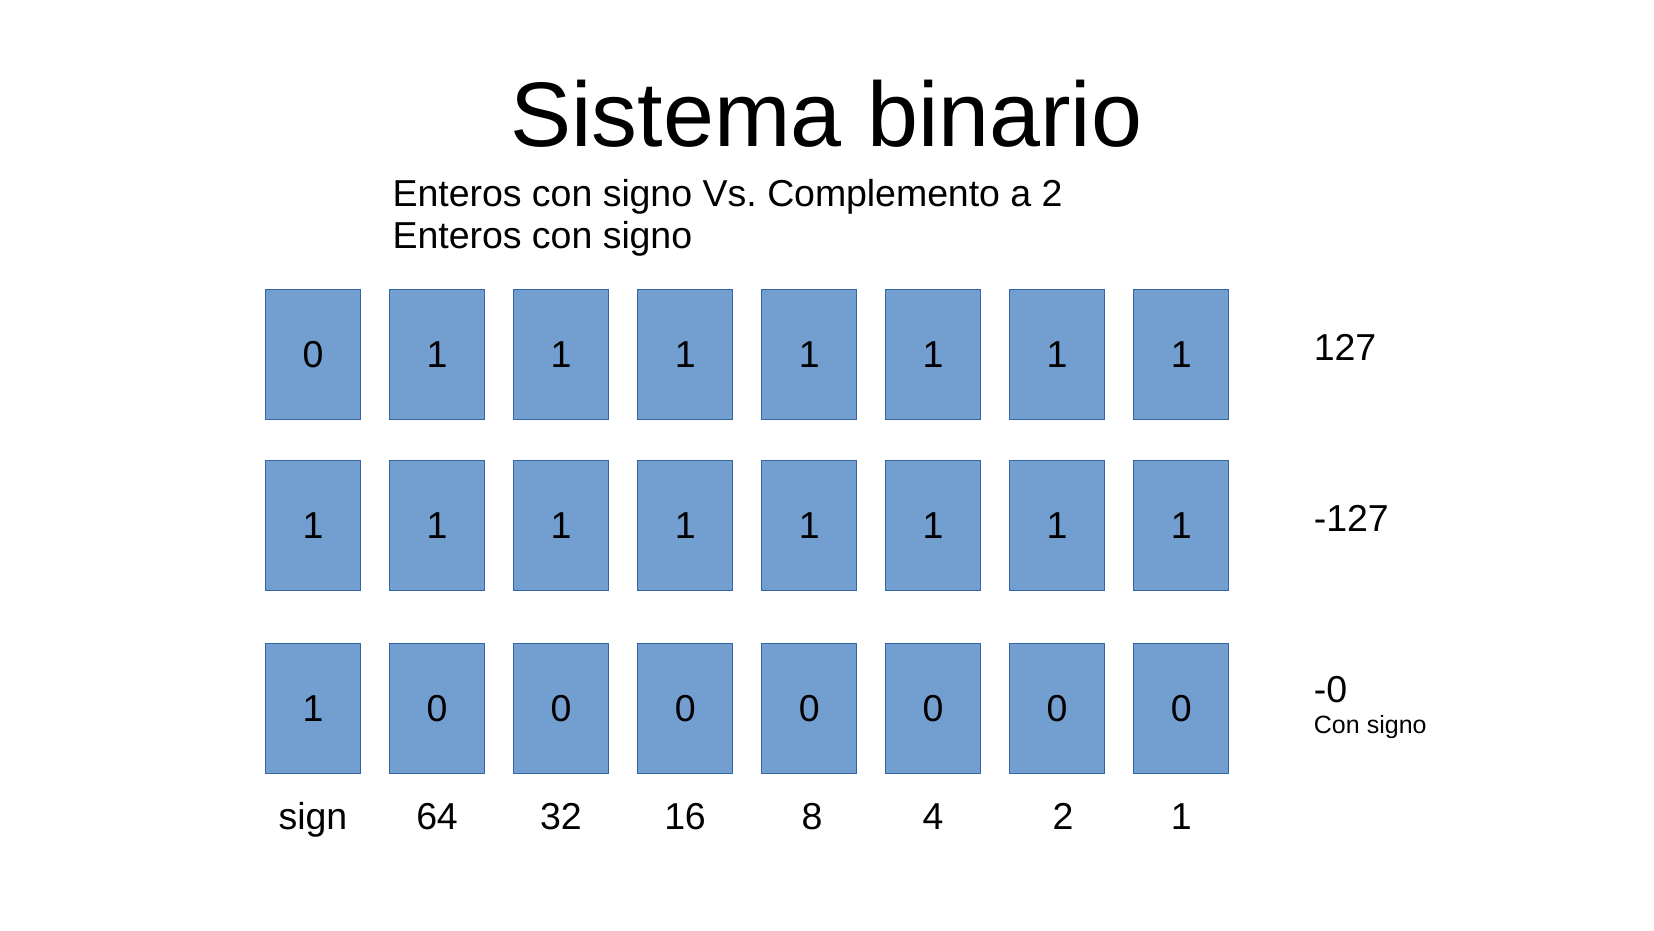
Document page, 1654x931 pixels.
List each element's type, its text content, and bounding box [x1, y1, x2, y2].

text_box 1 [513, 460, 609, 591]
text_box 1 [885, 460, 981, 591]
text_box 1 [265, 460, 361, 591]
text_box -0 Con signo [1299, 661, 1536, 845]
text_box 64 [389, 787, 485, 845]
text_box 1 [761, 289, 857, 420]
text_box 0 [761, 643, 857, 774]
text_box Enteros con signo Vs. Complemento a 2 Enteros con signo [377, 165, 1193, 265]
text_box 0 [637, 643, 733, 774]
text_box 0 [389, 643, 485, 774]
text_box 16 [637, 787, 733, 845]
text_box 0 [265, 289, 361, 420]
text_box 2 [1027, 787, 1099, 845]
text_box 1 [1009, 460, 1105, 591]
text_box 1 [513, 289, 609, 420]
text_box 0 [1009, 643, 1105, 774]
text_box 1 [1145, 787, 1217, 845]
text_box 32 [507, 787, 615, 845]
text_box 1 [885, 289, 981, 420]
text_box 4 [897, 787, 969, 845]
text_box 1 [761, 460, 857, 591]
text_box 1 [1009, 289, 1105, 420]
text_box 1 [389, 289, 485, 420]
text_box 1 [389, 460, 485, 591]
text_box 1 [637, 289, 733, 420]
text_box 1 [1133, 289, 1229, 420]
text_box 8 [767, 787, 857, 845]
text_box -127 [1299, 490, 1418, 631]
text_box 0 [1133, 643, 1229, 774]
text_box 1 [637, 460, 733, 591]
text_box 0 [885, 643, 981, 774]
text_box 0 [513, 643, 609, 774]
title Sistema binario [82, 37, 1571, 193]
text_box 127 [1299, 318, 1418, 460]
text_box sign [259, 787, 367, 845]
text_box 1 [265, 643, 361, 774]
text_box 1 [1133, 460, 1229, 591]
